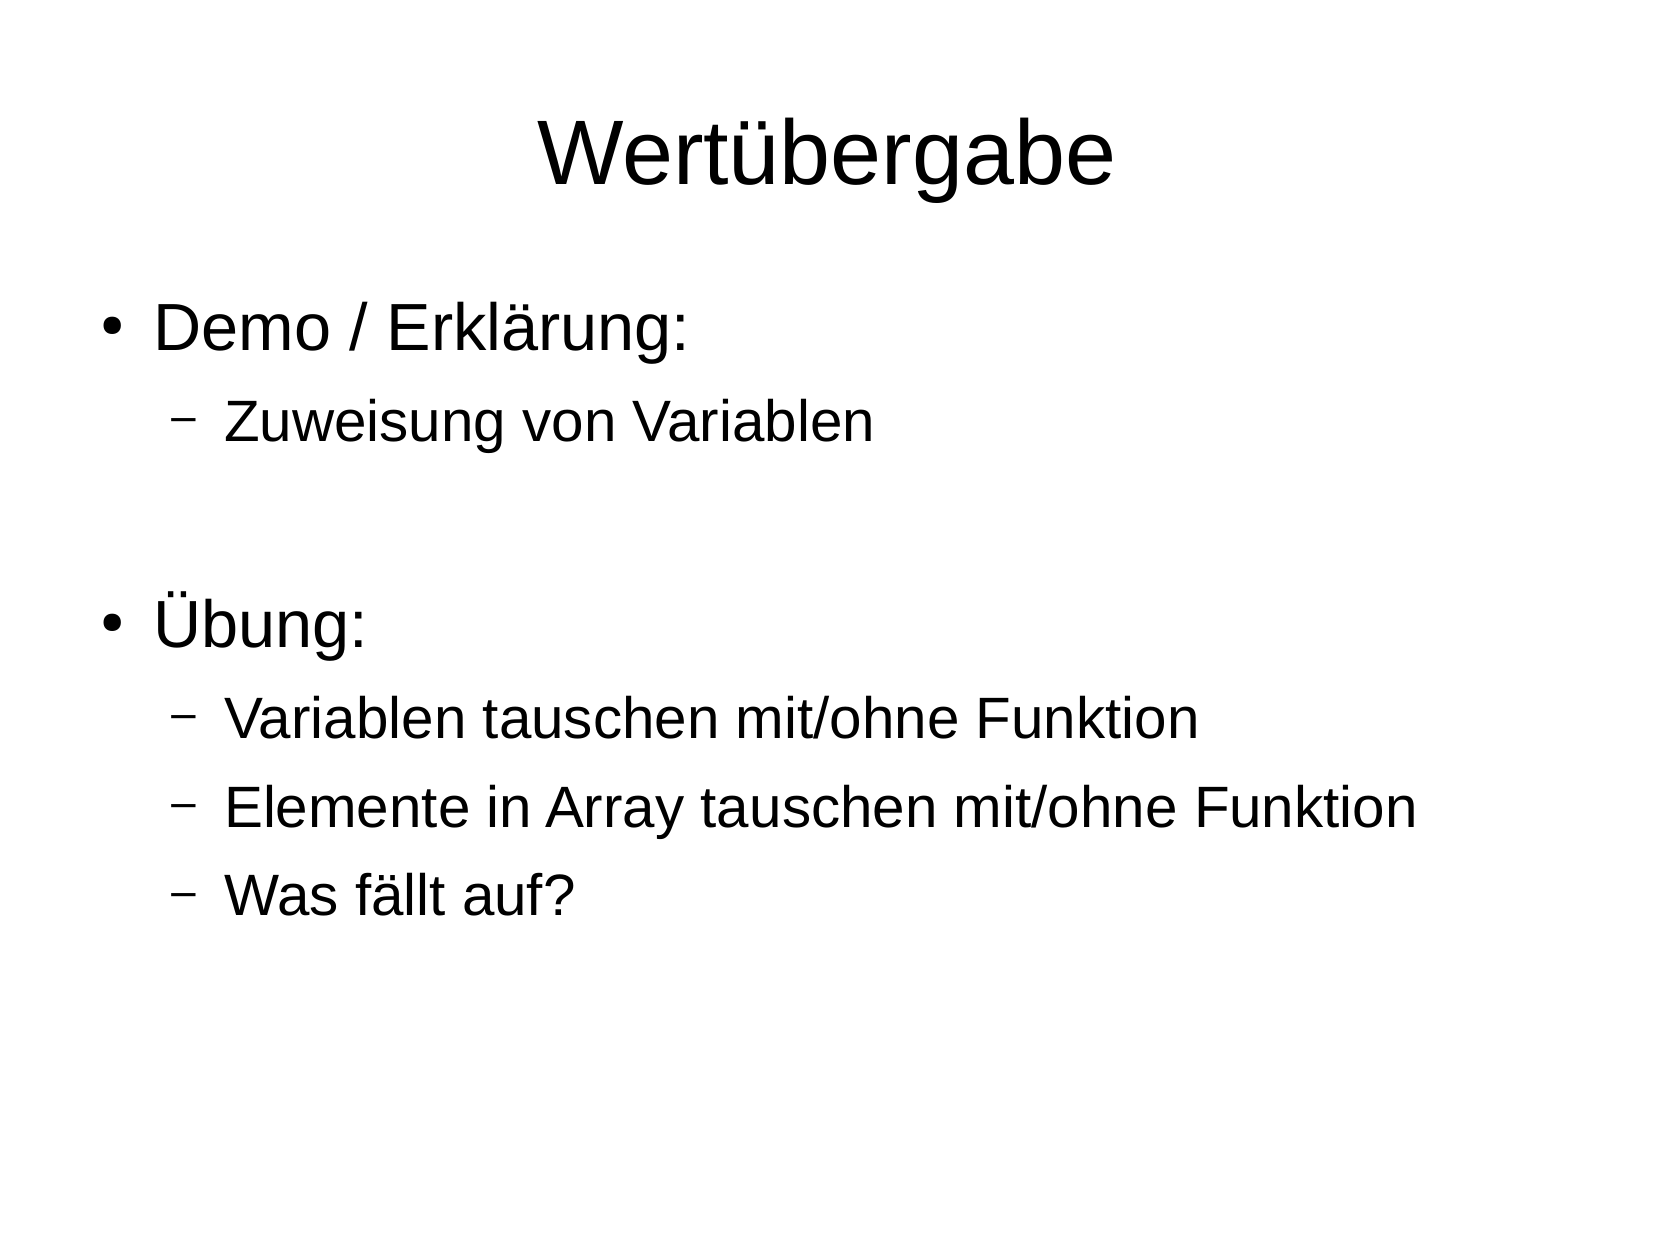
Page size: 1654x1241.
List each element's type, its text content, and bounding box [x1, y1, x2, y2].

title Wertübergabe [82, 49, 1571, 257]
list Demo / Erklärung: Zuweisung von Variablen Übung: Variablen tauschen mit/ohne Funktion Elemente in Array tauschen mit/ohne Funktion Was fällt auf? [82, 290, 1571, 1010]
